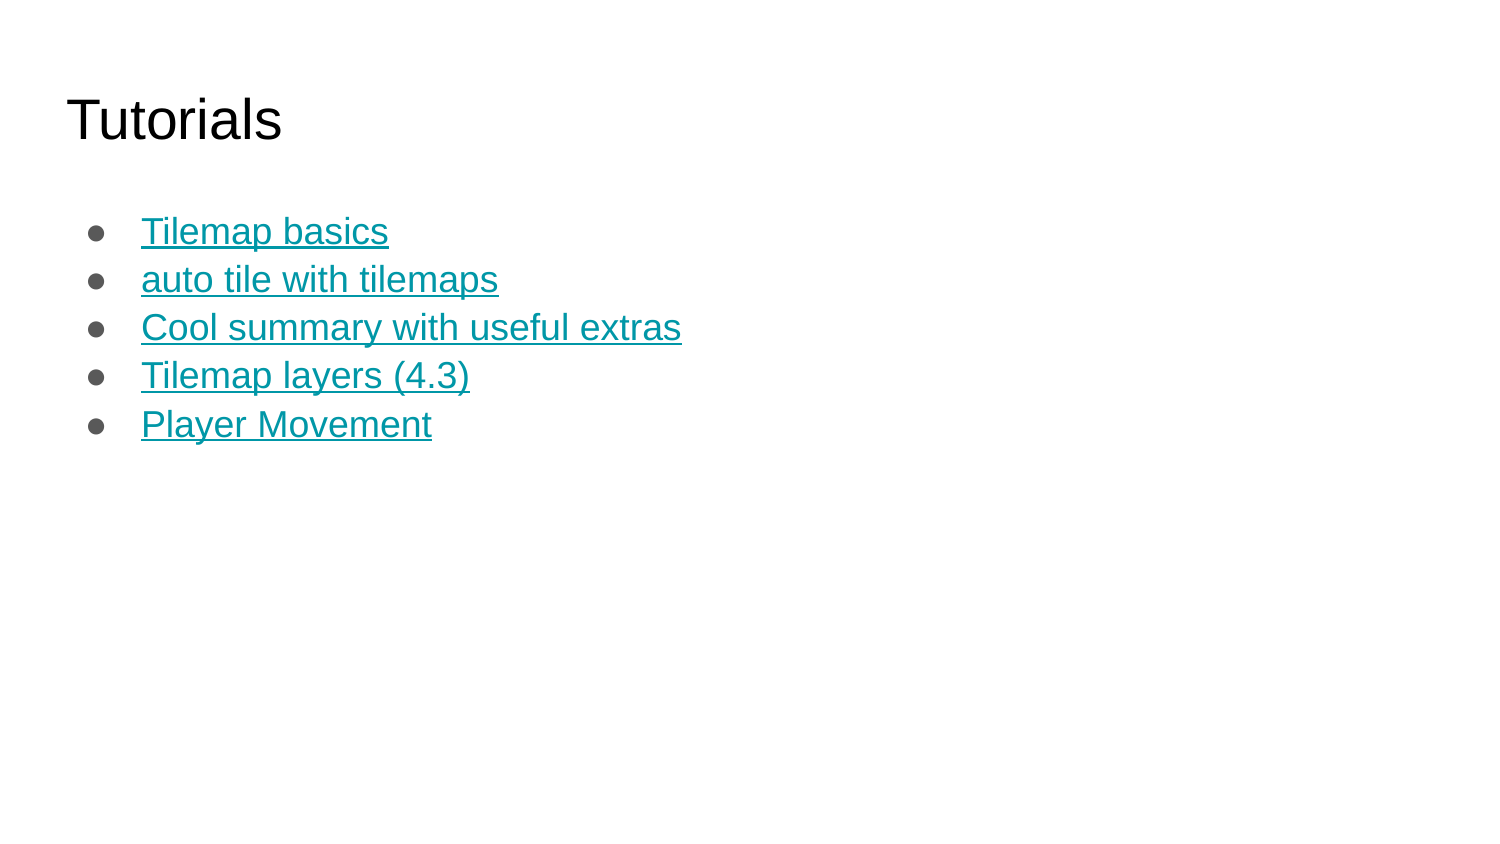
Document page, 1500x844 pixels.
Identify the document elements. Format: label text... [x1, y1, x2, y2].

list Tilemap basics auto tile with tilemaps Cool summary with useful extras Tilemap layers (4.3) Player Movement [51, 189, 1449, 750]
title Tutorials [51, 72, 1449, 167]
